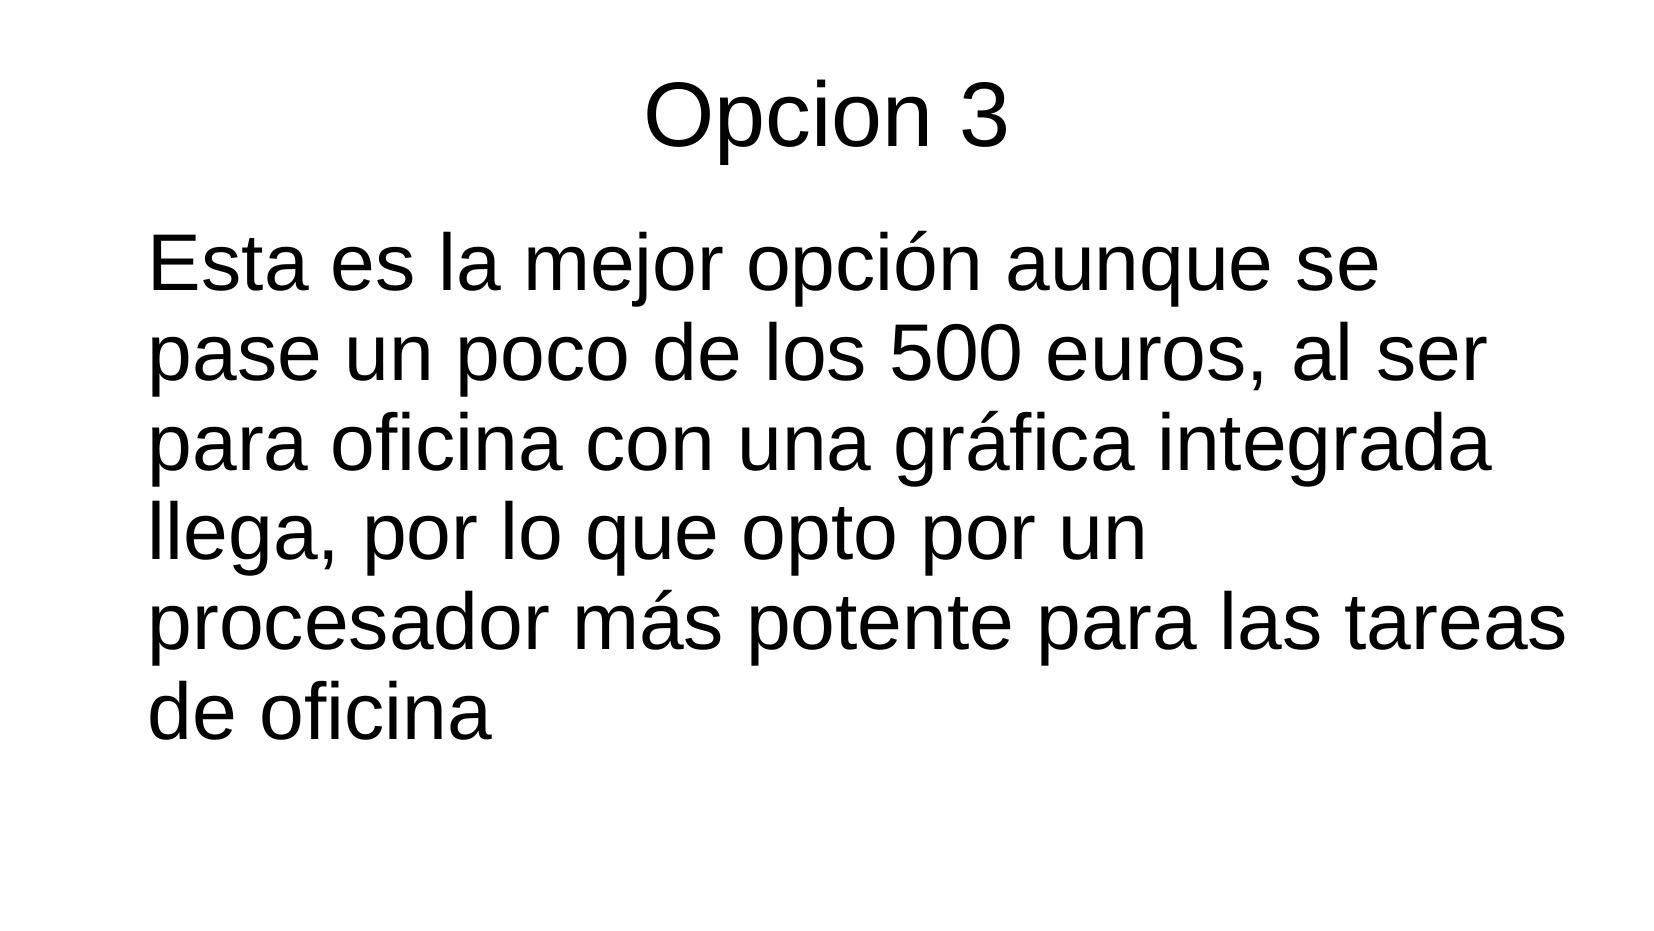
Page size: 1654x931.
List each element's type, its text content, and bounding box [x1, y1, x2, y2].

list Esta es la mejor opción aunque se pase un poco de los 500 euros, al ser para oficina con una gráfica integrada llega, por lo que opto por un procesador más potente para las tareas de oficina [82, 217, 1571, 758]
title Opcion 3 [82, 37, 1571, 193]
